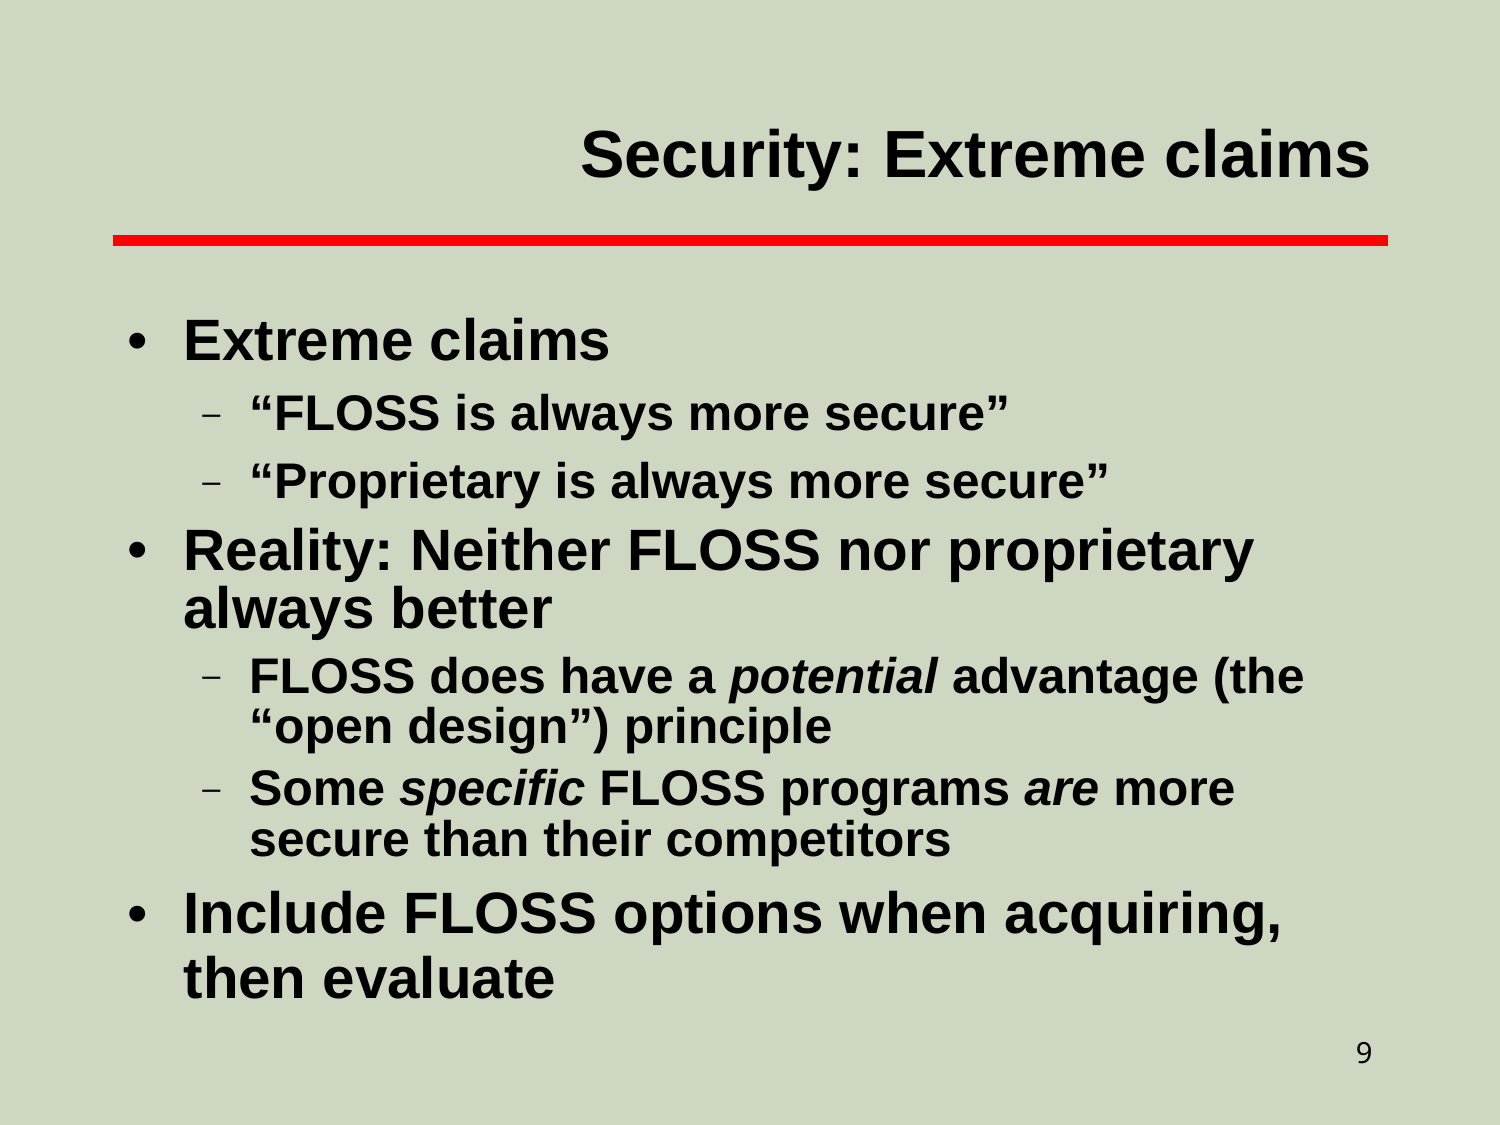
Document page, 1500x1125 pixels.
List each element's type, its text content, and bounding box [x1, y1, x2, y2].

list Extreme claims “FLOSS is always more secure” “Proprietary is always more secure” Reality: Neither FLOSS nor proprietary always better FLOSS does have a potential advantage (the “open design”) principle Some specific FLOSS programs are more secure than their competitors Include FLOSS options when acquiring, then evaluate [112, 299, 1388, 1033]
title Security: Extreme claims [337, 85, 1388, 224]
